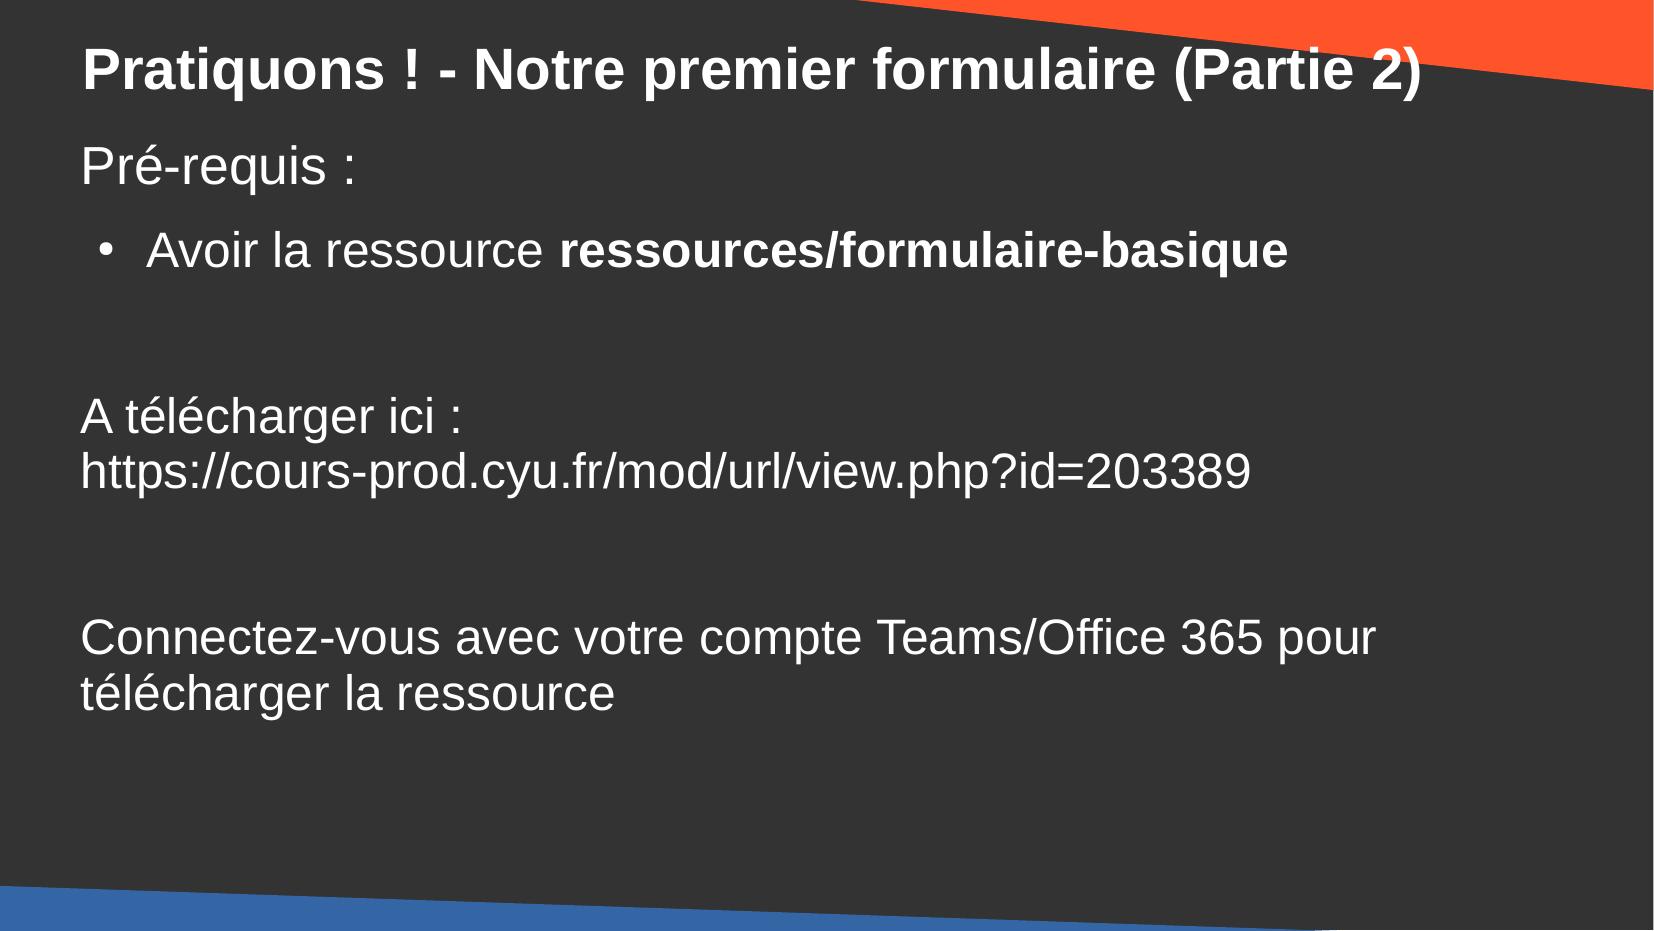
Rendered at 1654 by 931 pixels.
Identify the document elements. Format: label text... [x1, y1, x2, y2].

text_box [855, 0, 1654, 91]
list Pré-requis : Avoir la ressource ressources/formulaire-basique A télécharger ici : https://cours-prod.cyu.fr/mod/url/view.php?id=203389 Connectez-vous avec votre compte Teams/Office 365 pour télécharger la ressource [80, 135, 1620, 721]
text_box [0, 885, 1337, 931]
title Pratiquons ! - Notre premier formulaire (Partie 2) [82, 37, 1571, 114]
